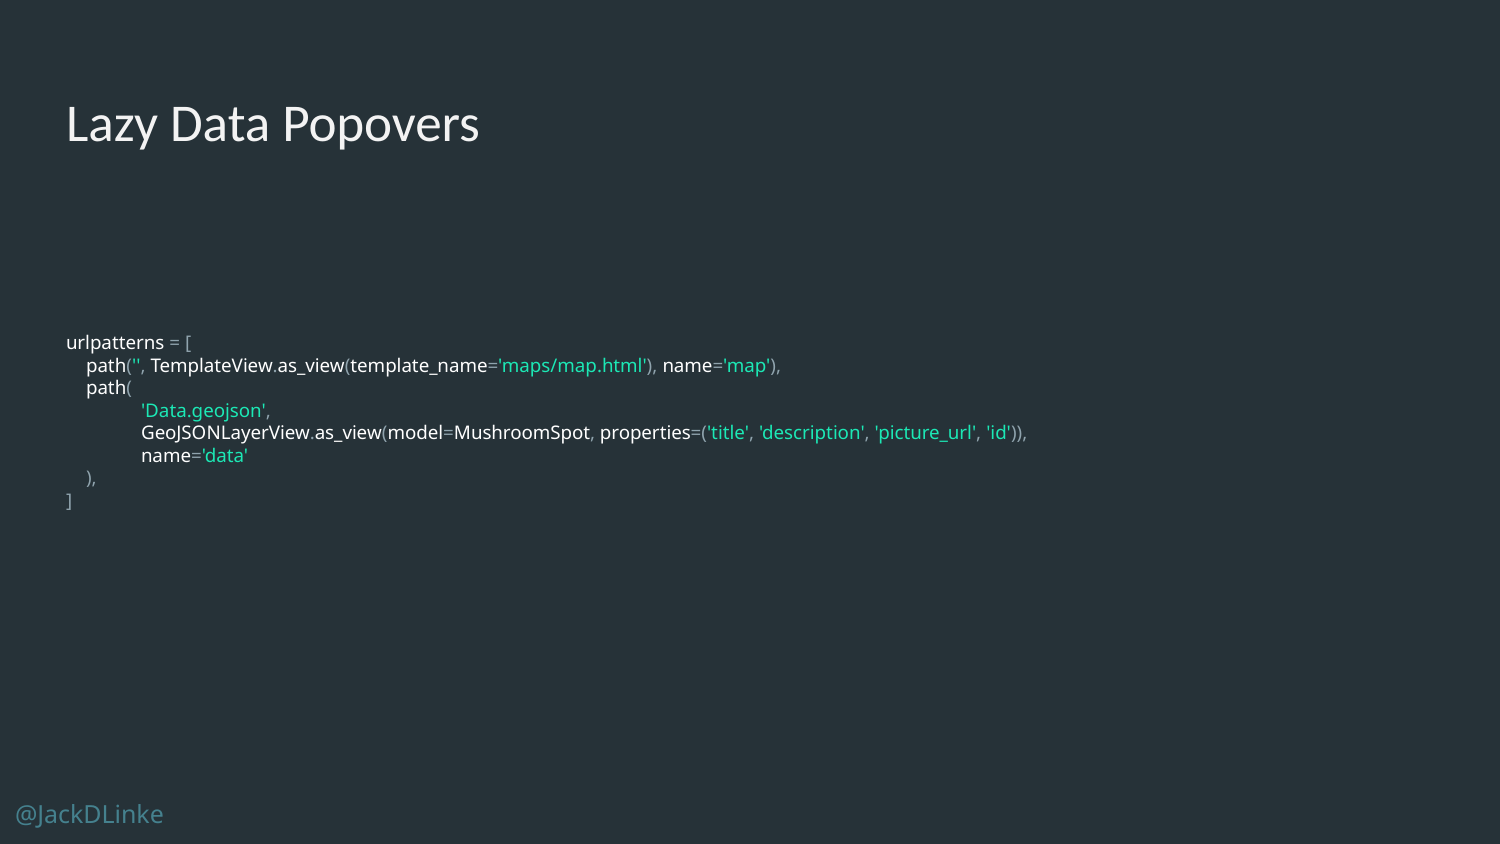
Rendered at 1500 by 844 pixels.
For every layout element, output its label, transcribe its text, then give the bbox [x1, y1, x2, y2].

title Lazy Data Popovers [51, 72, 1449, 167]
text_box urlpatterns = [ path('', TemplateView.as_view(template_name='maps/map.html'), name='map'), path( 'Data.geojson', GeoJSONLayerView.as_view(model=MushroomSpot, properties=('title', 'description', 'picture_url', 'id')), name='data' ), ] [51, 315, 1449, 526]
